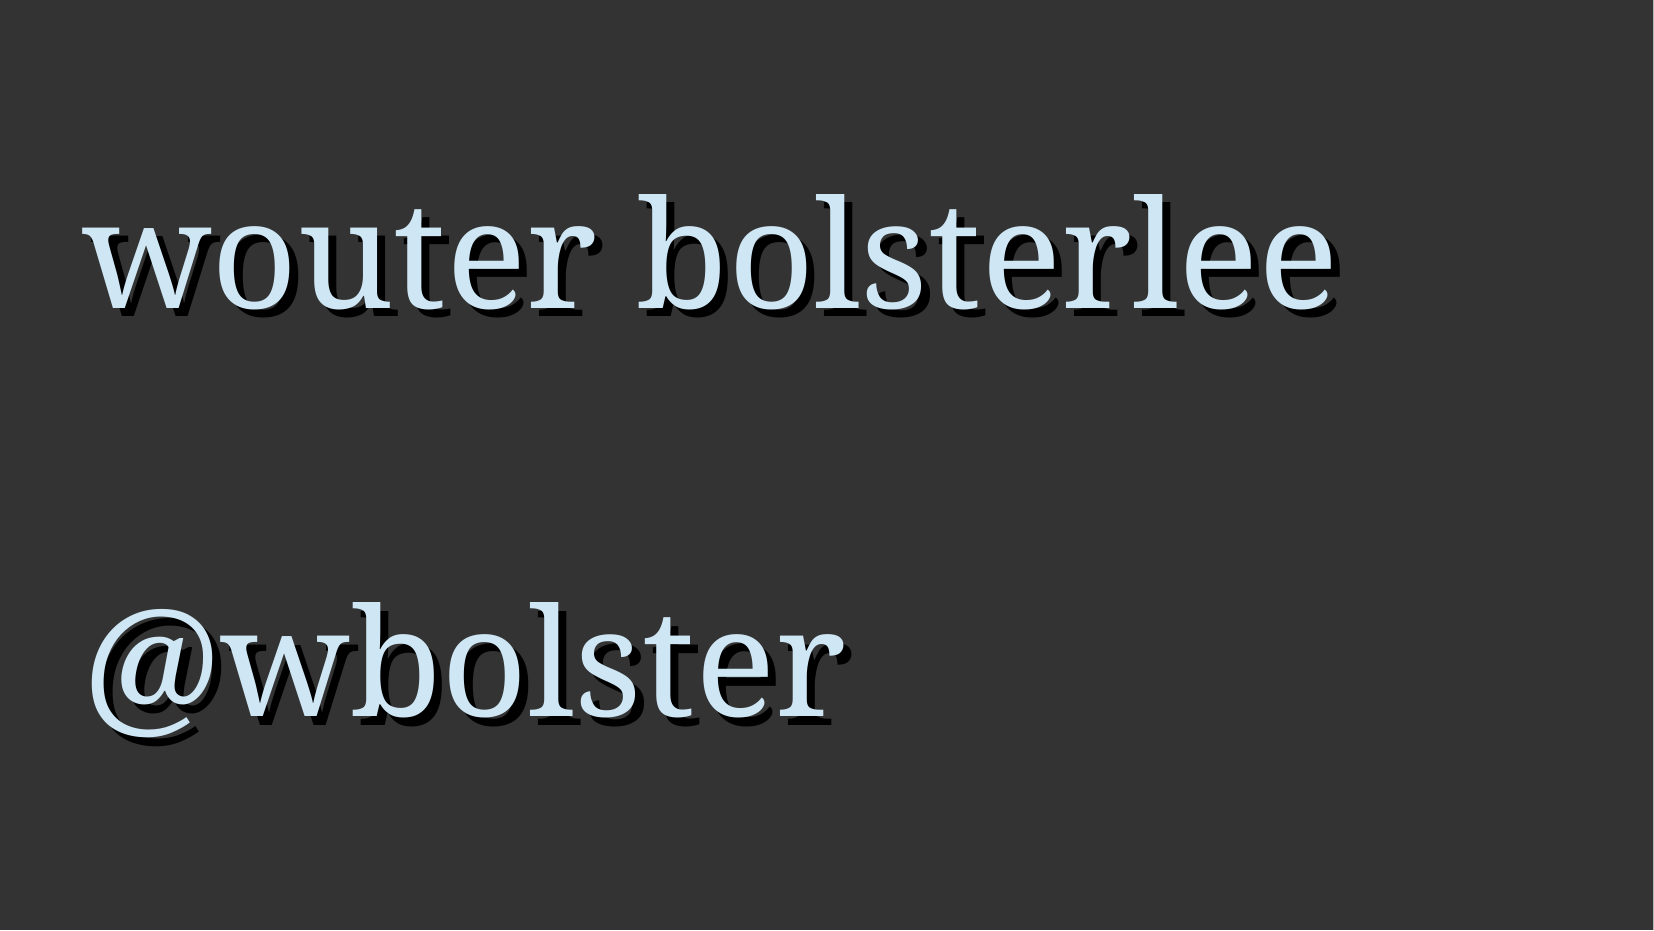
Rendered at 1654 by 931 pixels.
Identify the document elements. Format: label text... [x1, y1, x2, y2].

title wouter bolsterlee @wbolster [82, 147, 1571, 838]
